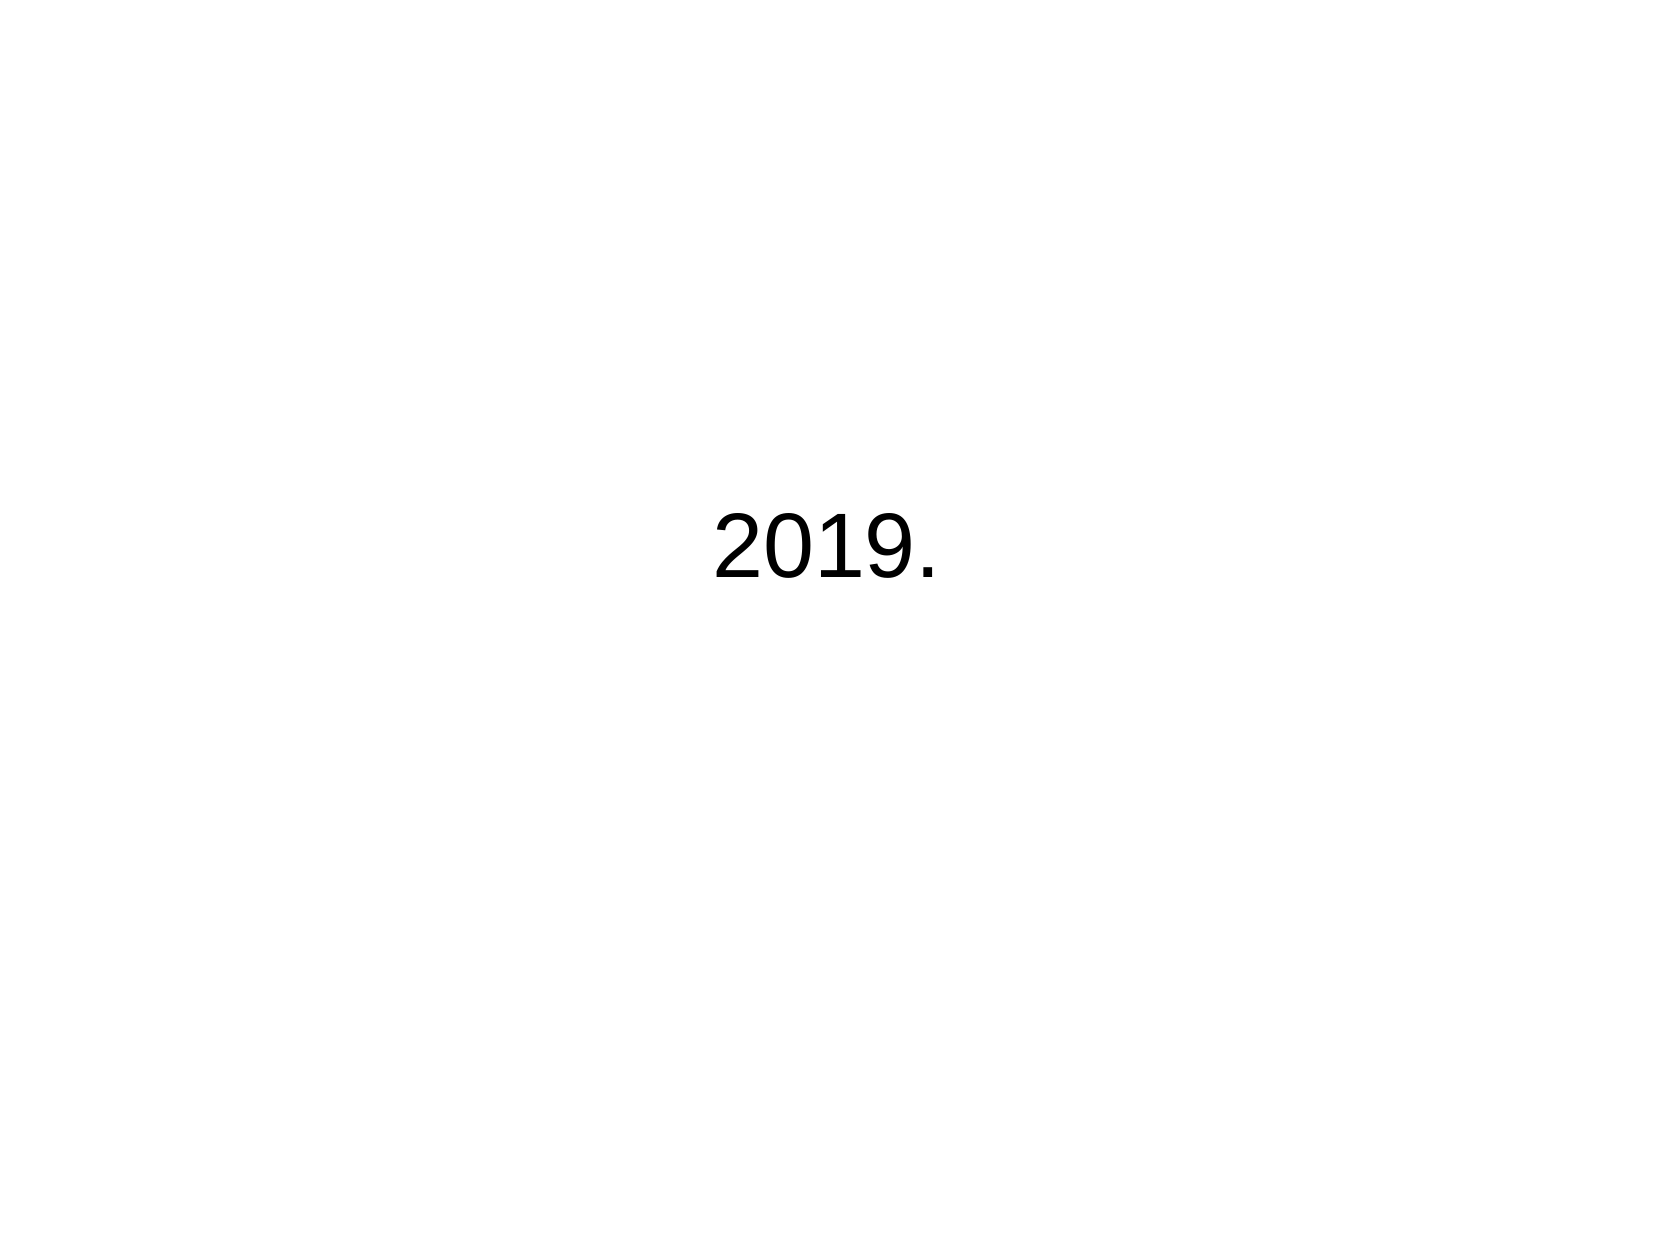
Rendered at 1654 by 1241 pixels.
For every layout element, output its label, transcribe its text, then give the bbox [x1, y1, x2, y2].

title 2019. [82, 442, 1571, 650]
